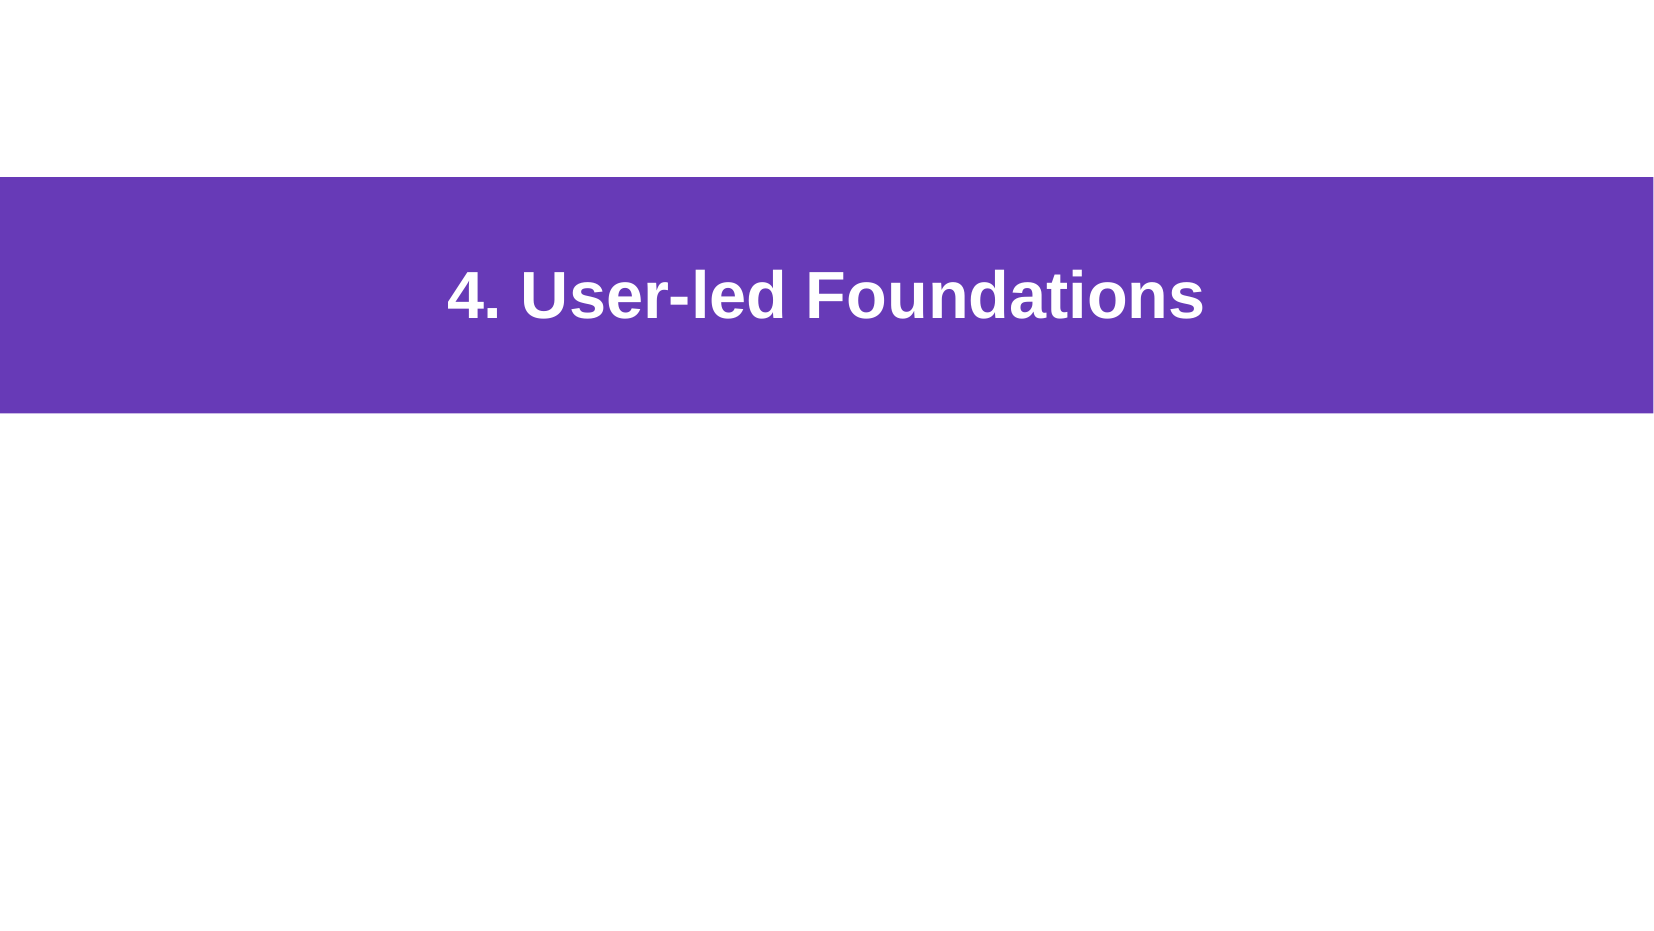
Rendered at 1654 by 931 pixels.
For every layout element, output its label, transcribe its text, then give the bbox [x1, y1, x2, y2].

title 4. User-led Foundations [0, 177, 1654, 414]
